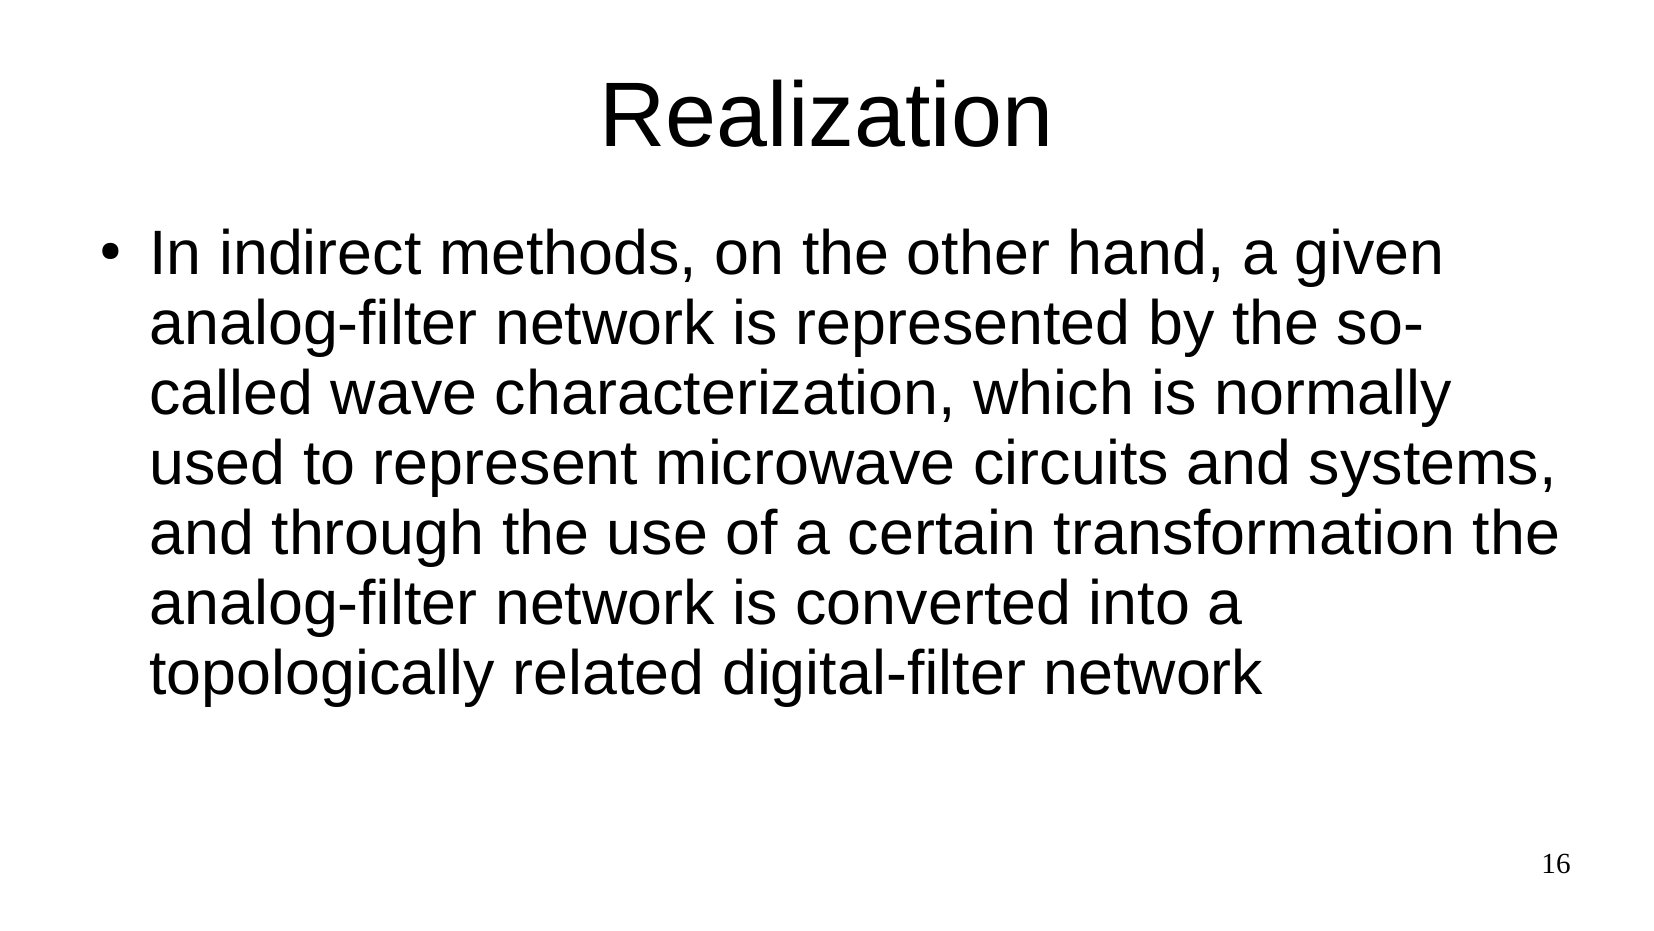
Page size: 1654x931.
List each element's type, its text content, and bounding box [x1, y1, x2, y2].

title Realization [82, 37, 1571, 193]
list In indirect methods, on the other hand, a given analog-ﬁlter network is represented by the so-called wave characterization, which is normally used to represent microwave circuits and systems, and through the use of a certain transformation the analog-ﬁlter network is converted into a topologically related digital-ﬁlter network [82, 217, 1571, 758]
